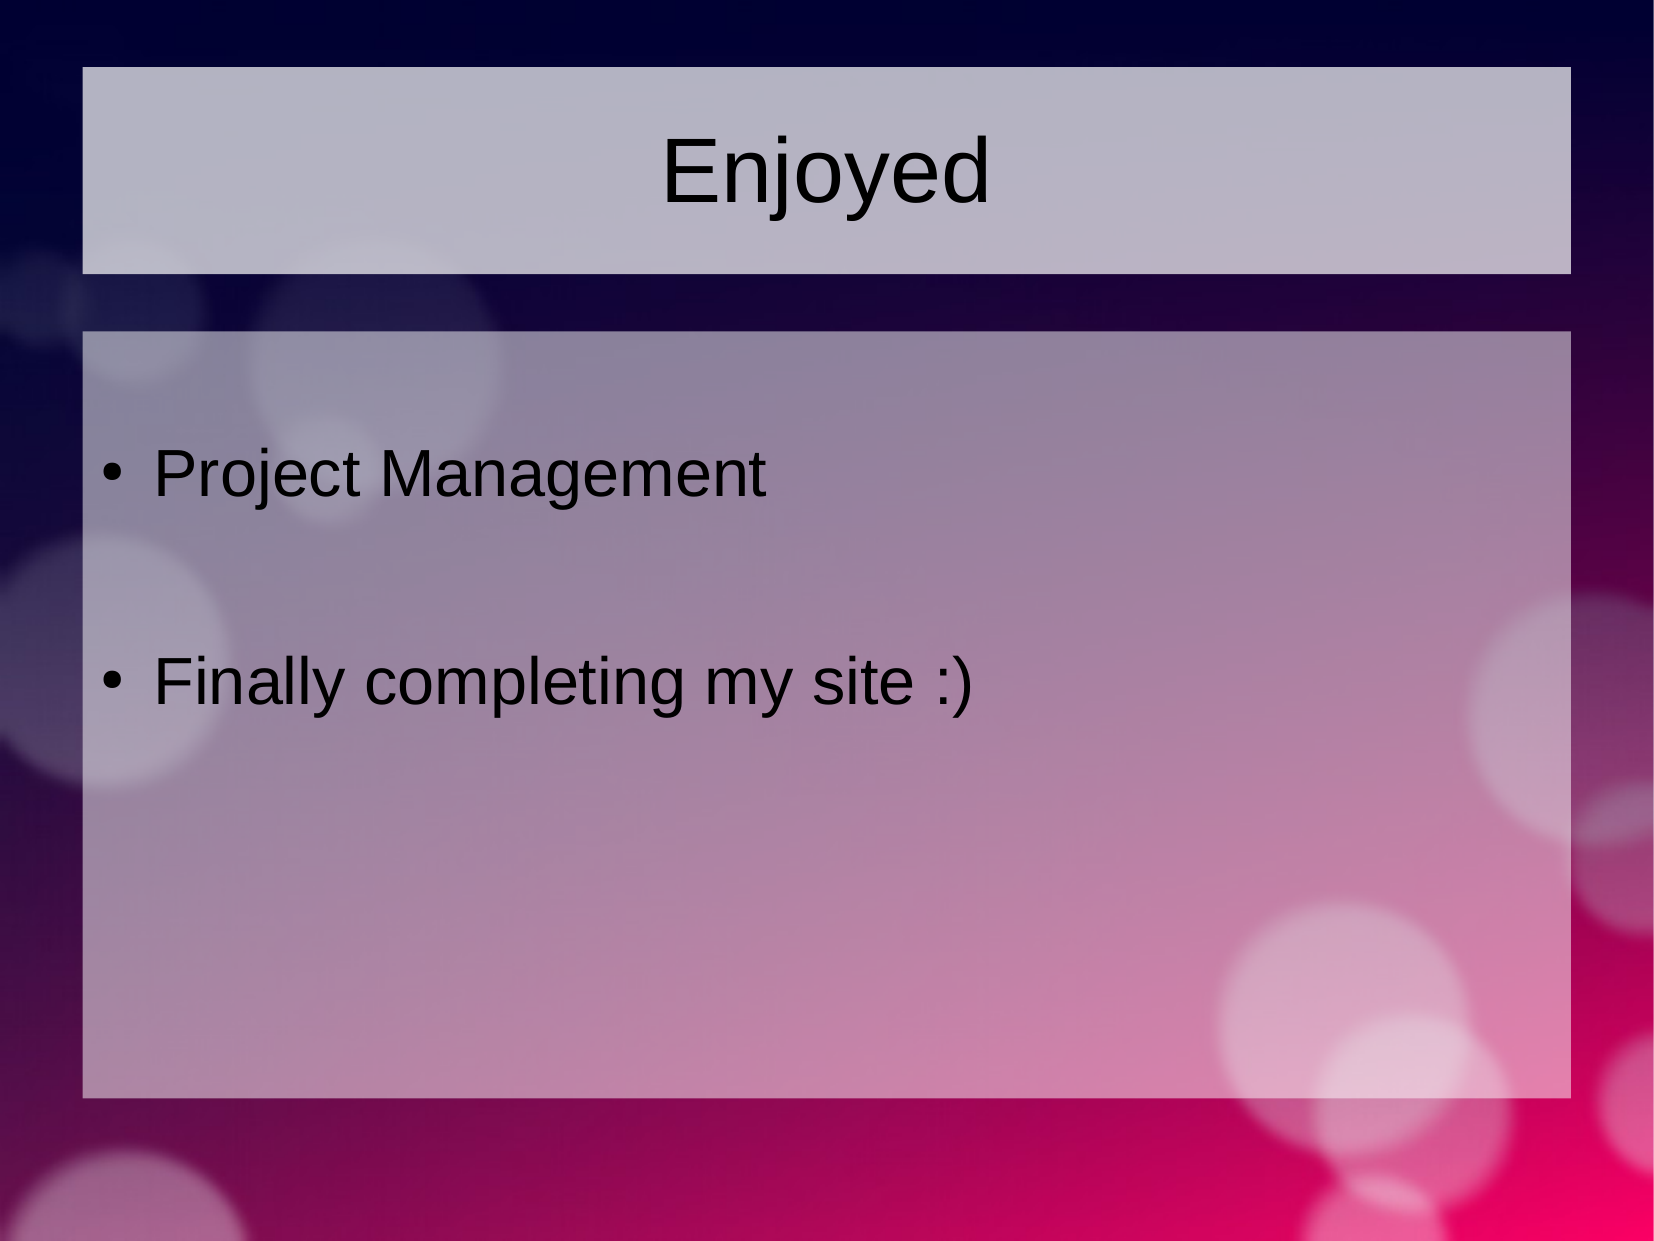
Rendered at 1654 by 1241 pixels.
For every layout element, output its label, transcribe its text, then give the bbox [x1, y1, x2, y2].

title Enjoyed [82, 67, 1571, 275]
picture [0, 0, 1654, 1241]
list Project Management Finally completing my site :) [82, 331, 1571, 1099]
